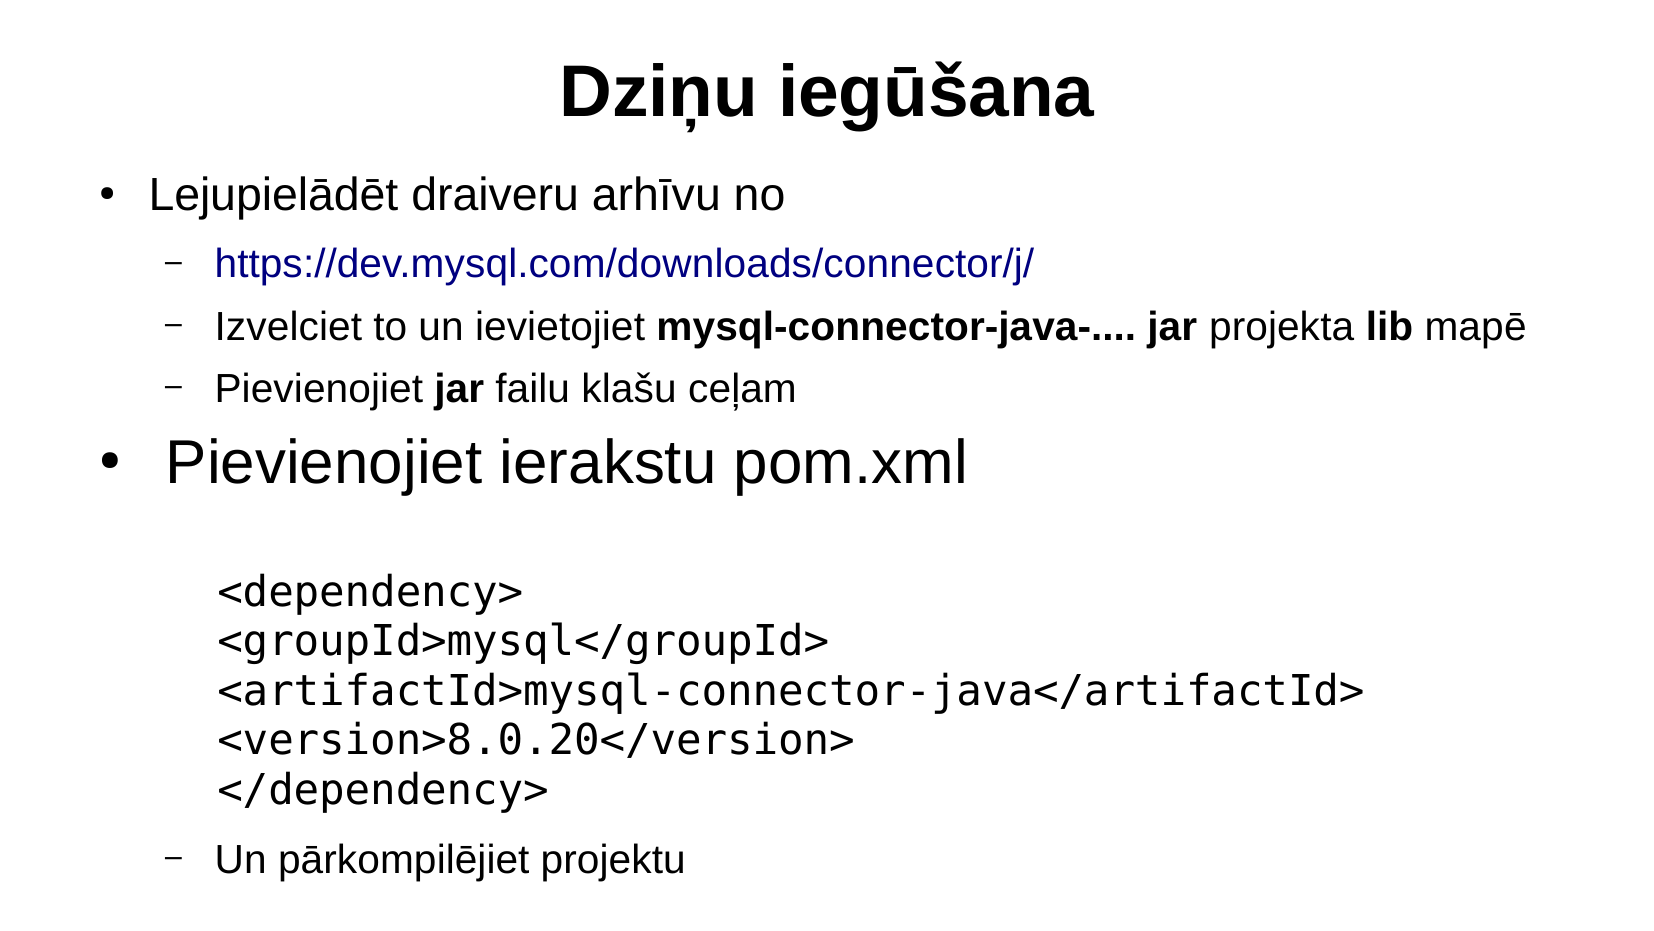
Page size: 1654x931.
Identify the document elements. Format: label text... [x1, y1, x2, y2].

title Dziņu iegūšana [82, 37, 1571, 147]
list Lejupielādēt draiveru arhīvu no https://dev.mysql.com/downloads/connector/j/ Izvelciet to un ievietojiet mysql-connector-java-.... jar projekta lib mapē Pievienojiet jar failu klašu ceļam Pievienojiet ierakstu pom.xml <dependency> <groupId>mysql</groupId> <artifactId>mysql-connector-java</artifactId> <version>8.0.20</version> </dependency> Un pārkompilējiet projektu [82, 168, 1538, 889]
